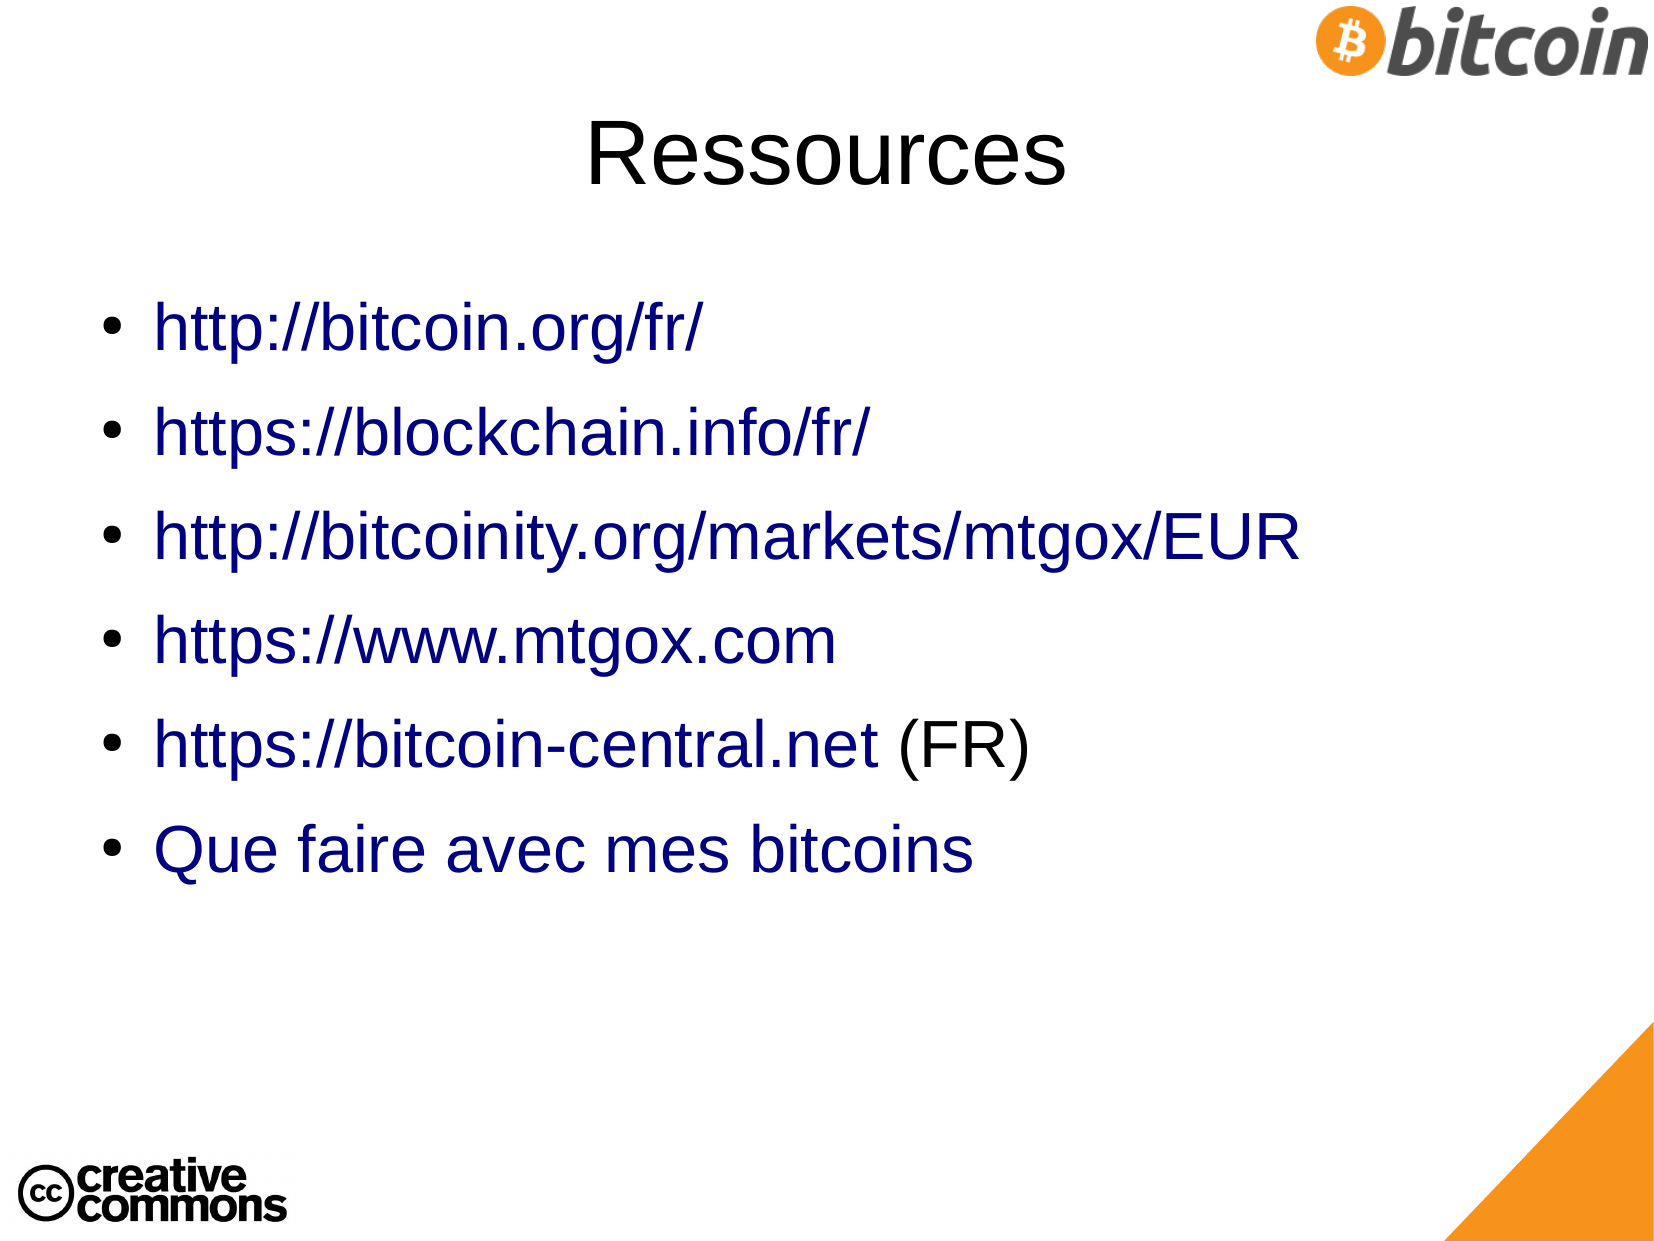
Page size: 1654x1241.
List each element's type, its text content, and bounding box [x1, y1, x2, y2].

picture [3, 1139, 296, 1241]
title Ressources [82, 49, 1571, 257]
list http://bitcoin.org/fr/ https://blockchain.info/fr/ http://bitcoinity.org/markets/mtgox/EUR https://www.mtgox.com https://bitcoin-central.net (FR) Que faire avec mes bitcoins [82, 290, 1538, 1010]
picture [1316, 6, 1648, 76]
